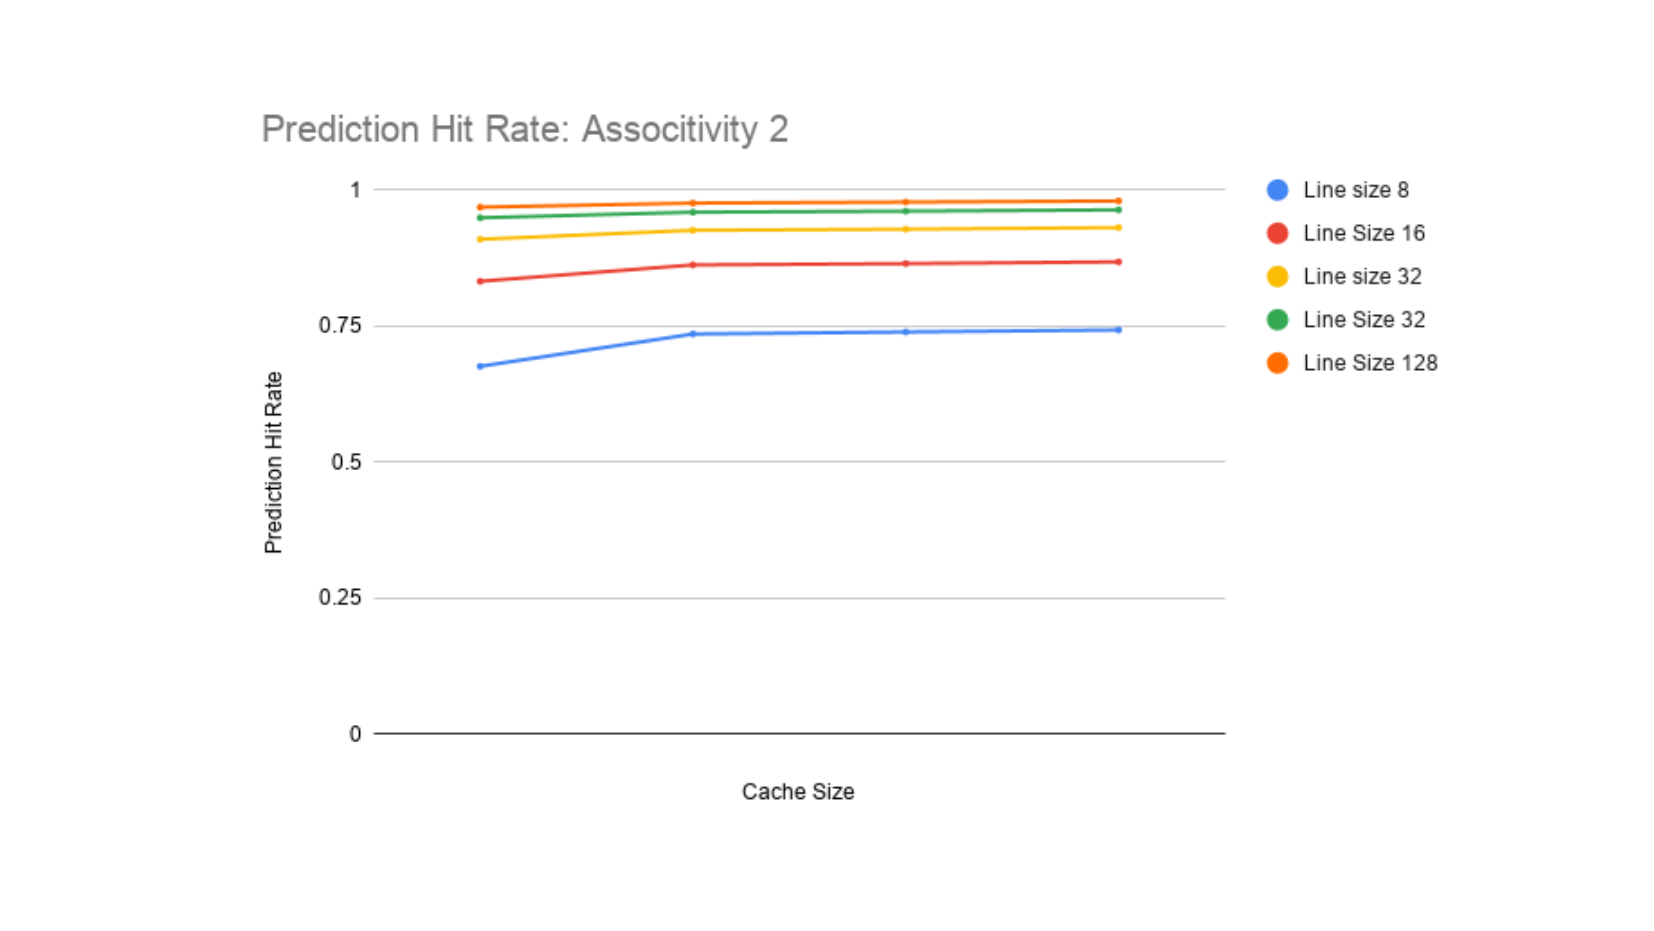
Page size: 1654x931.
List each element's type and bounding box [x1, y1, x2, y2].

picture [224, 70, 1477, 843]
